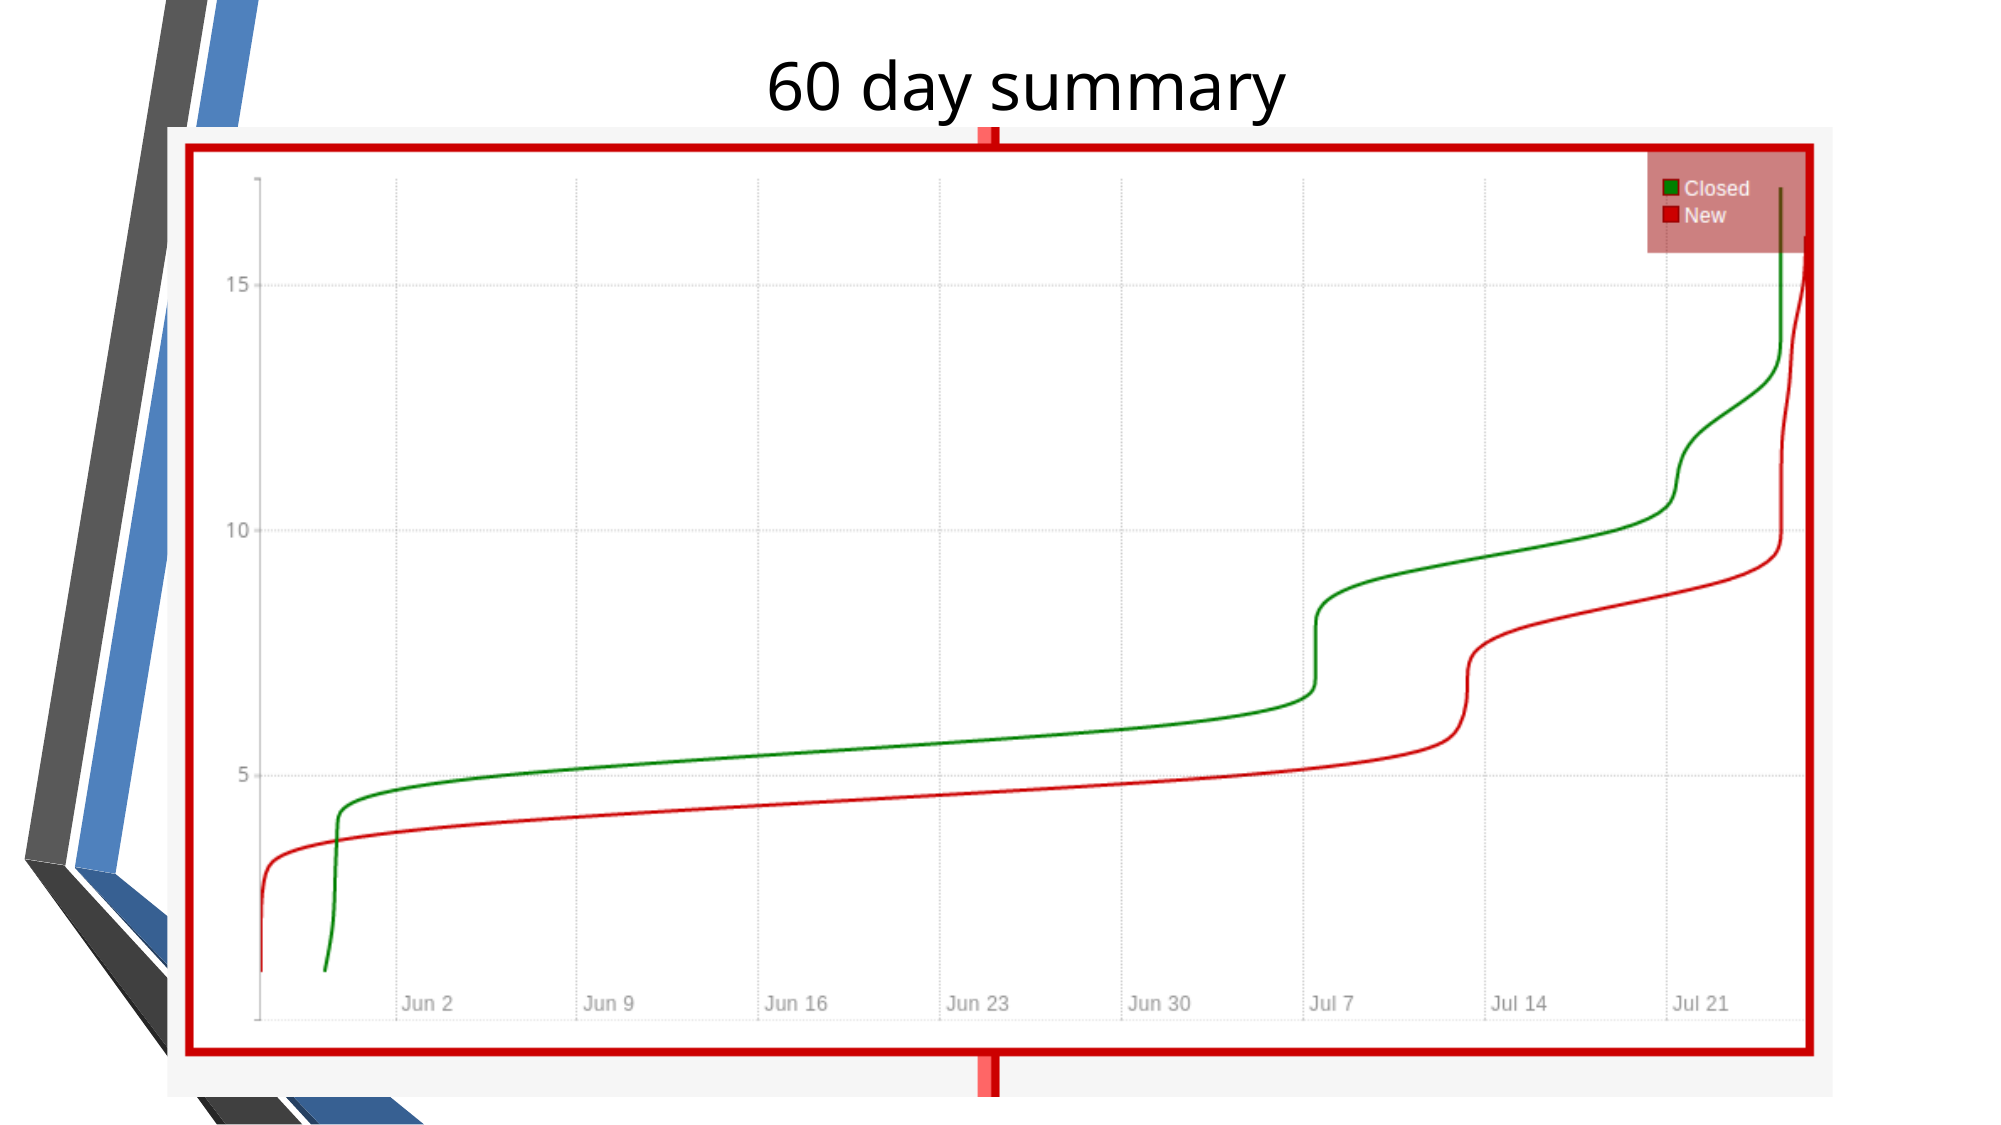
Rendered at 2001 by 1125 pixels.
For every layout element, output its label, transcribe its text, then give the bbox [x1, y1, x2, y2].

text_box 60 day summary [579, 35, 1475, 127]
picture [167, 127, 1833, 1097]
